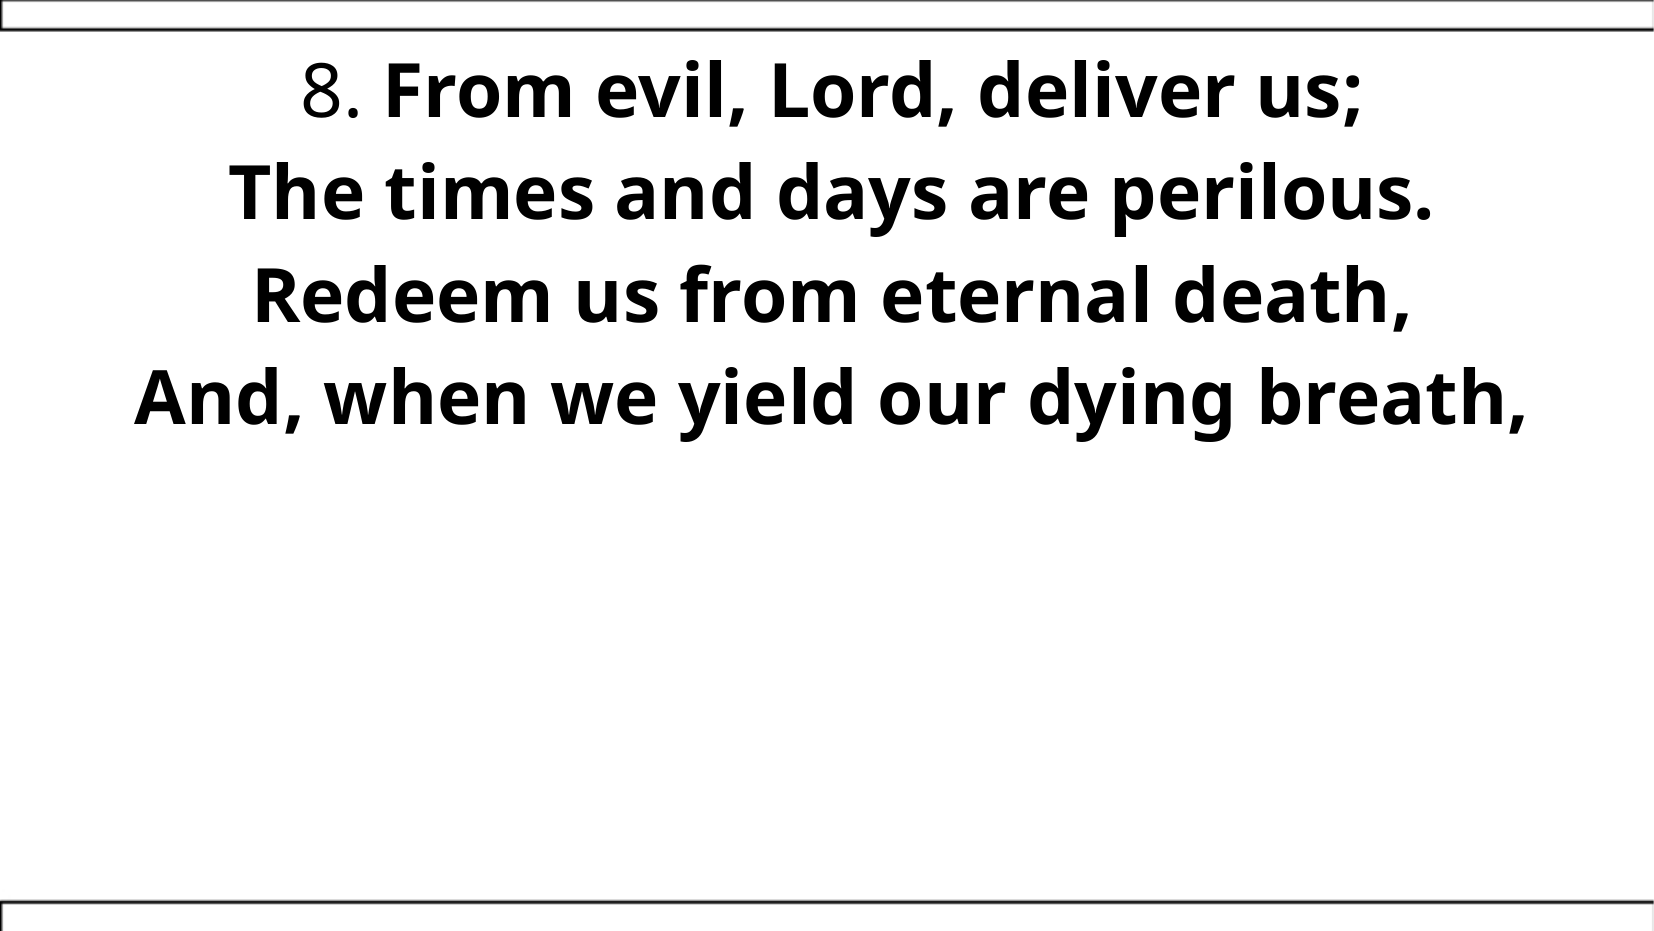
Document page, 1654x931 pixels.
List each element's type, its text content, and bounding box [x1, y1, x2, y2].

picture [0, 0, 1654, 931]
text_box 8. From evil, Lord, deliver us; The times and days are perilous. Redeem us from eternal death, And, when we yield our dying breath, [90, 30, 1576, 445]
